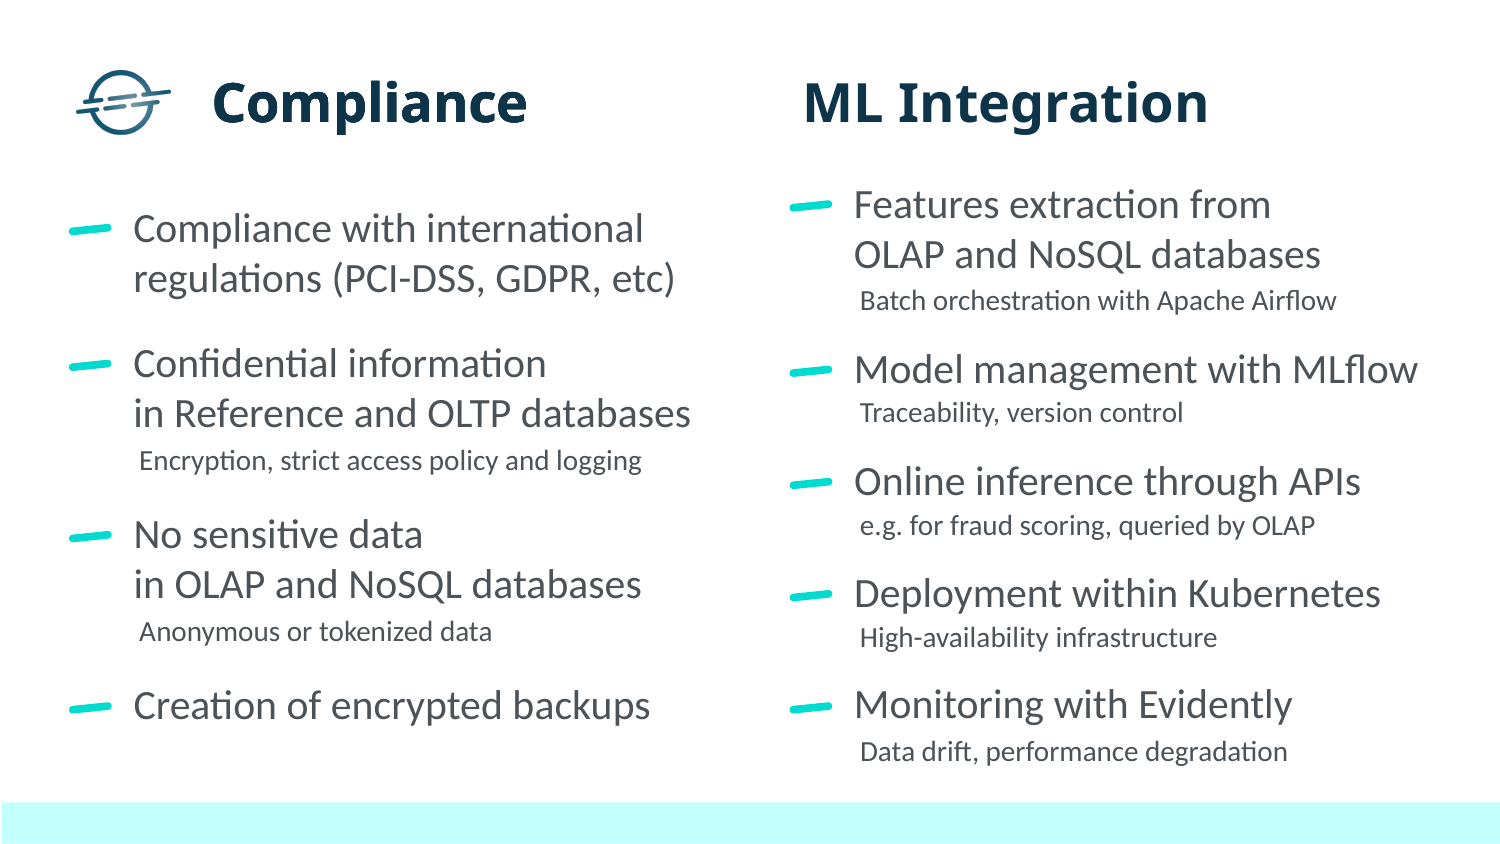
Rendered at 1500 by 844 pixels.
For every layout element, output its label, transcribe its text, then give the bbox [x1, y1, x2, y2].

title Anonymous or tokenized data [124, 597, 709, 665]
title Confidential information in Reference and OLTP databases [118, 320, 709, 443]
title Traceability, version control [844, 378, 1429, 447]
title Model management with MLflow [838, 326, 1500, 412]
text_box [68, 223, 112, 236]
title Data drift, performance degradation [844, 717, 1335, 798]
text_box [69, 531, 112, 543]
title ML Integration [787, 53, 1473, 155]
title Deployment within Kubernetes [839, 550, 1459, 624]
text_box [789, 590, 833, 602]
text_box [789, 200, 833, 212]
text_box [789, 365, 833, 377]
title Encryption, strict access policy and logging [124, 426, 709, 494]
title High-availability infrastructure [844, 603, 1429, 671]
text_box [68, 359, 112, 371]
title Creation of encrypted backups [118, 663, 738, 736]
title Compliance with international regulations (PCI-DSS, GDPR, etc) [118, 185, 744, 312]
text_box [69, 702, 112, 714]
title No sensitive data in OLAP and NoSQL databases [118, 491, 750, 578]
title Features extraction from OLAP and NoSQL databases [838, 162, 1465, 289]
picture [76, 70, 171, 135]
text_box [789, 477, 833, 490]
title Compliance [197, 53, 660, 155]
text_box [789, 702, 833, 714]
title e.g. for fraud scoring, queried by OLAP [844, 490, 1429, 559]
text_box [1, 802, 1500, 844]
title Online inference through APIs [839, 438, 1471, 525]
title Monitoring with Evidently [838, 661, 1500, 737]
title Batch orchestration with Apache Airflow [844, 266, 1429, 335]
